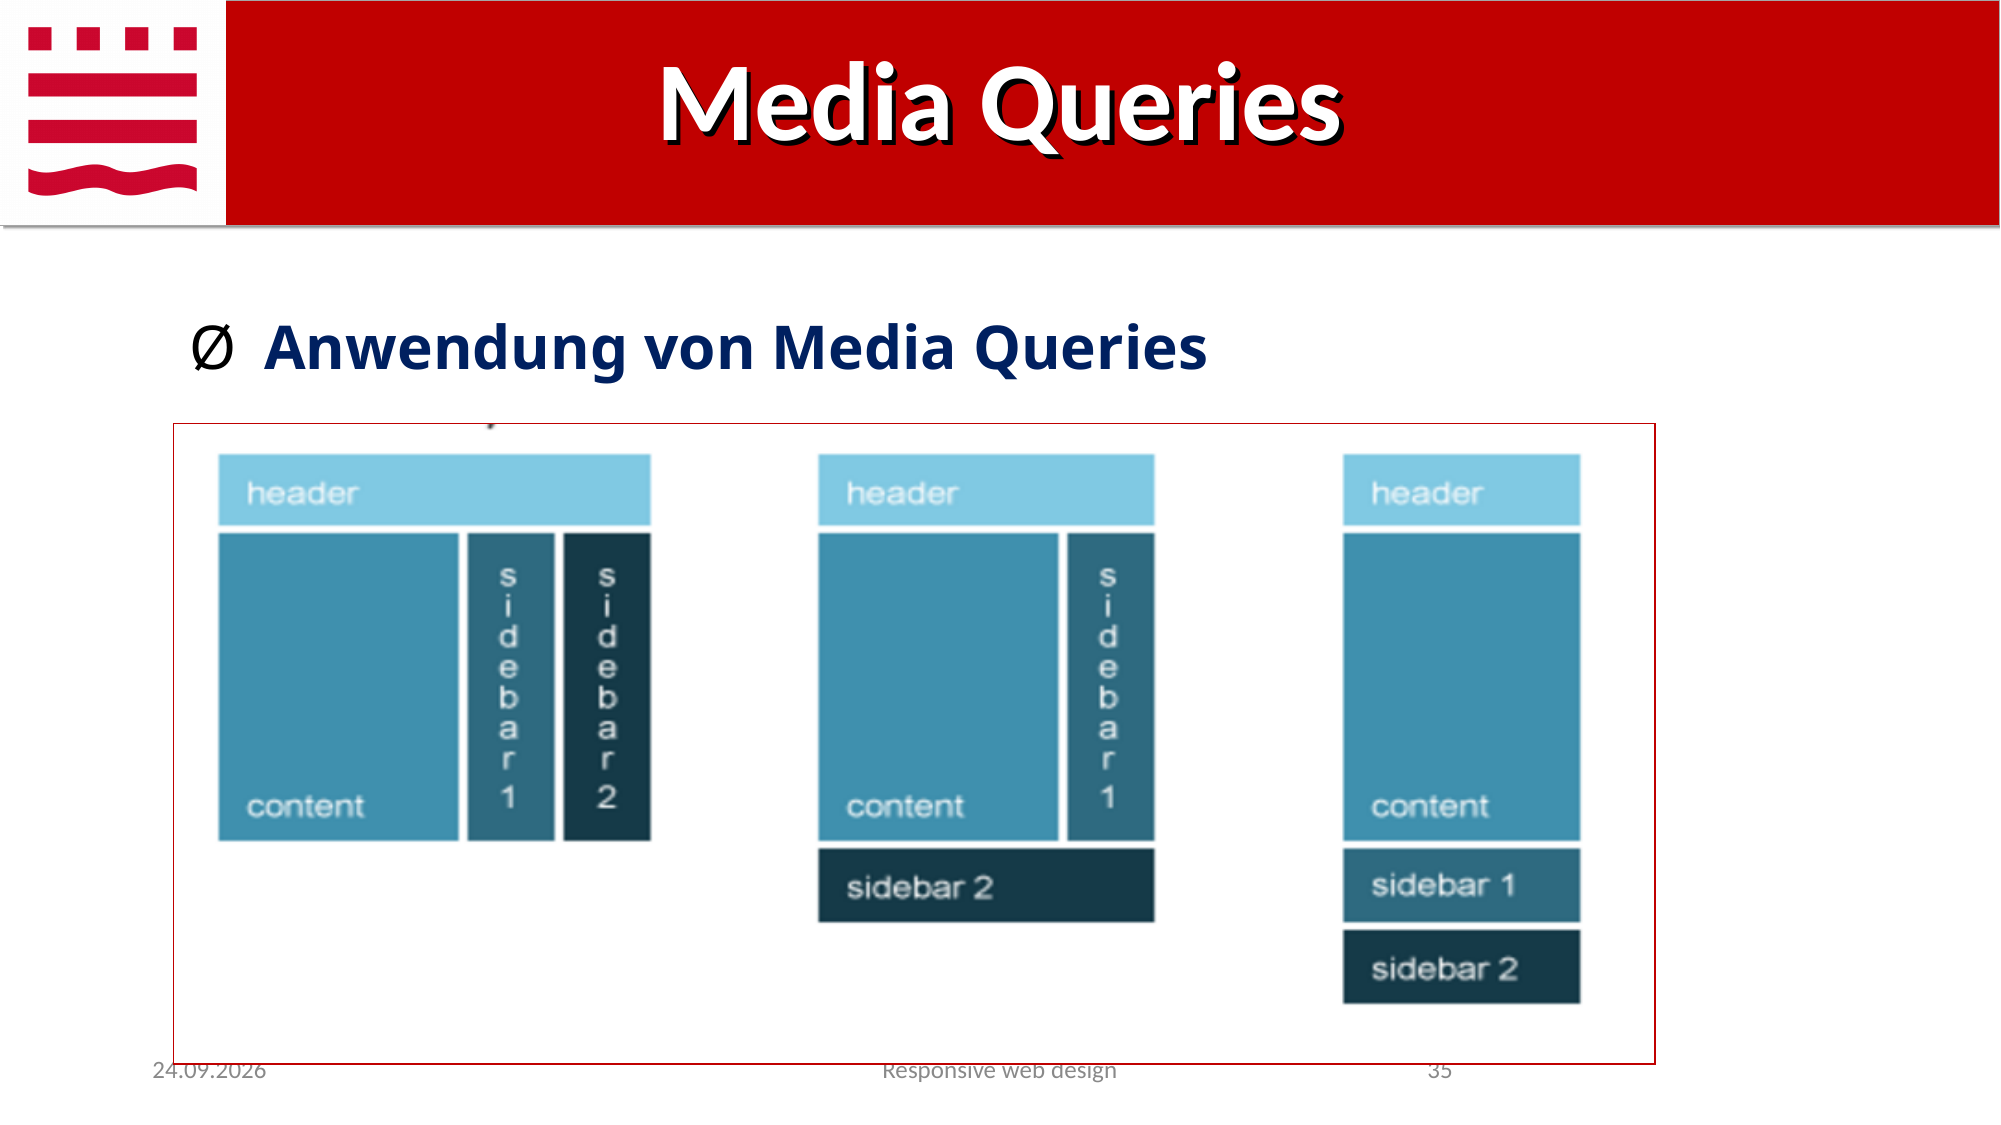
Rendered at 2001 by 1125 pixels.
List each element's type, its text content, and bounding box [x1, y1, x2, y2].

text_box [1412, 1042, 1863, 1103]
text_box Responsive web design [662, 1065, 1338, 1103]
picture [174, 424, 1655, 1064]
text_box 2017/4/30 [137, 1042, 588, 1103]
picture [0, 0, 226, 225]
title Anwendung von Media Queries [174, 310, 1900, 460]
text_box Media Queries [226, 0, 2000, 225]
